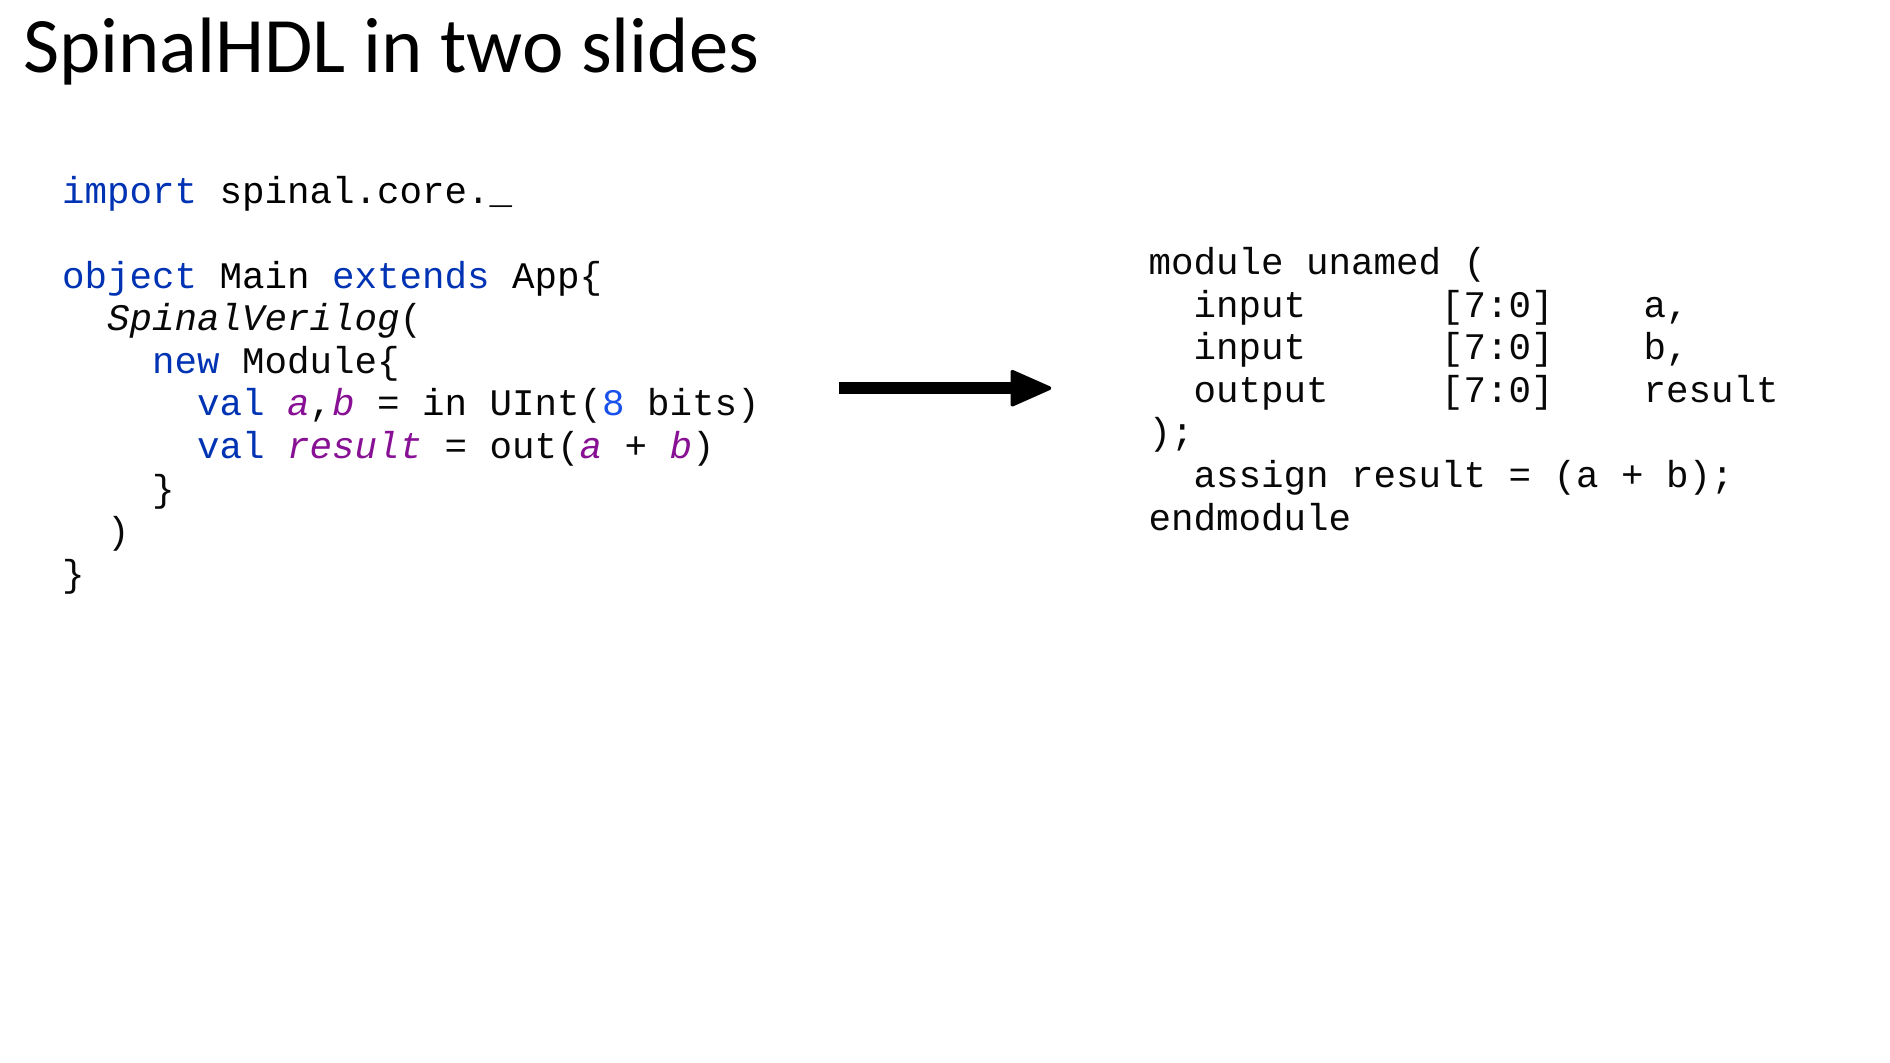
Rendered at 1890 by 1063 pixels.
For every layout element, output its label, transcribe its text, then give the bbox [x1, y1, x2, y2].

text_box module unamed ( input [7:0] a, input [7:0] b, output [7:0] result ); assign result = (a + b); endmodule [1133, 236, 1808, 660]
title SpinalHDL in two slides [23, 0, 1725, 142]
text_box import spinal.core._ object Main extends App{ SpinalVerilog( new Module{ val a,b = in UInt(8 bits) val result = out(a + b) } ) } [47, 122, 1369, 1063]
